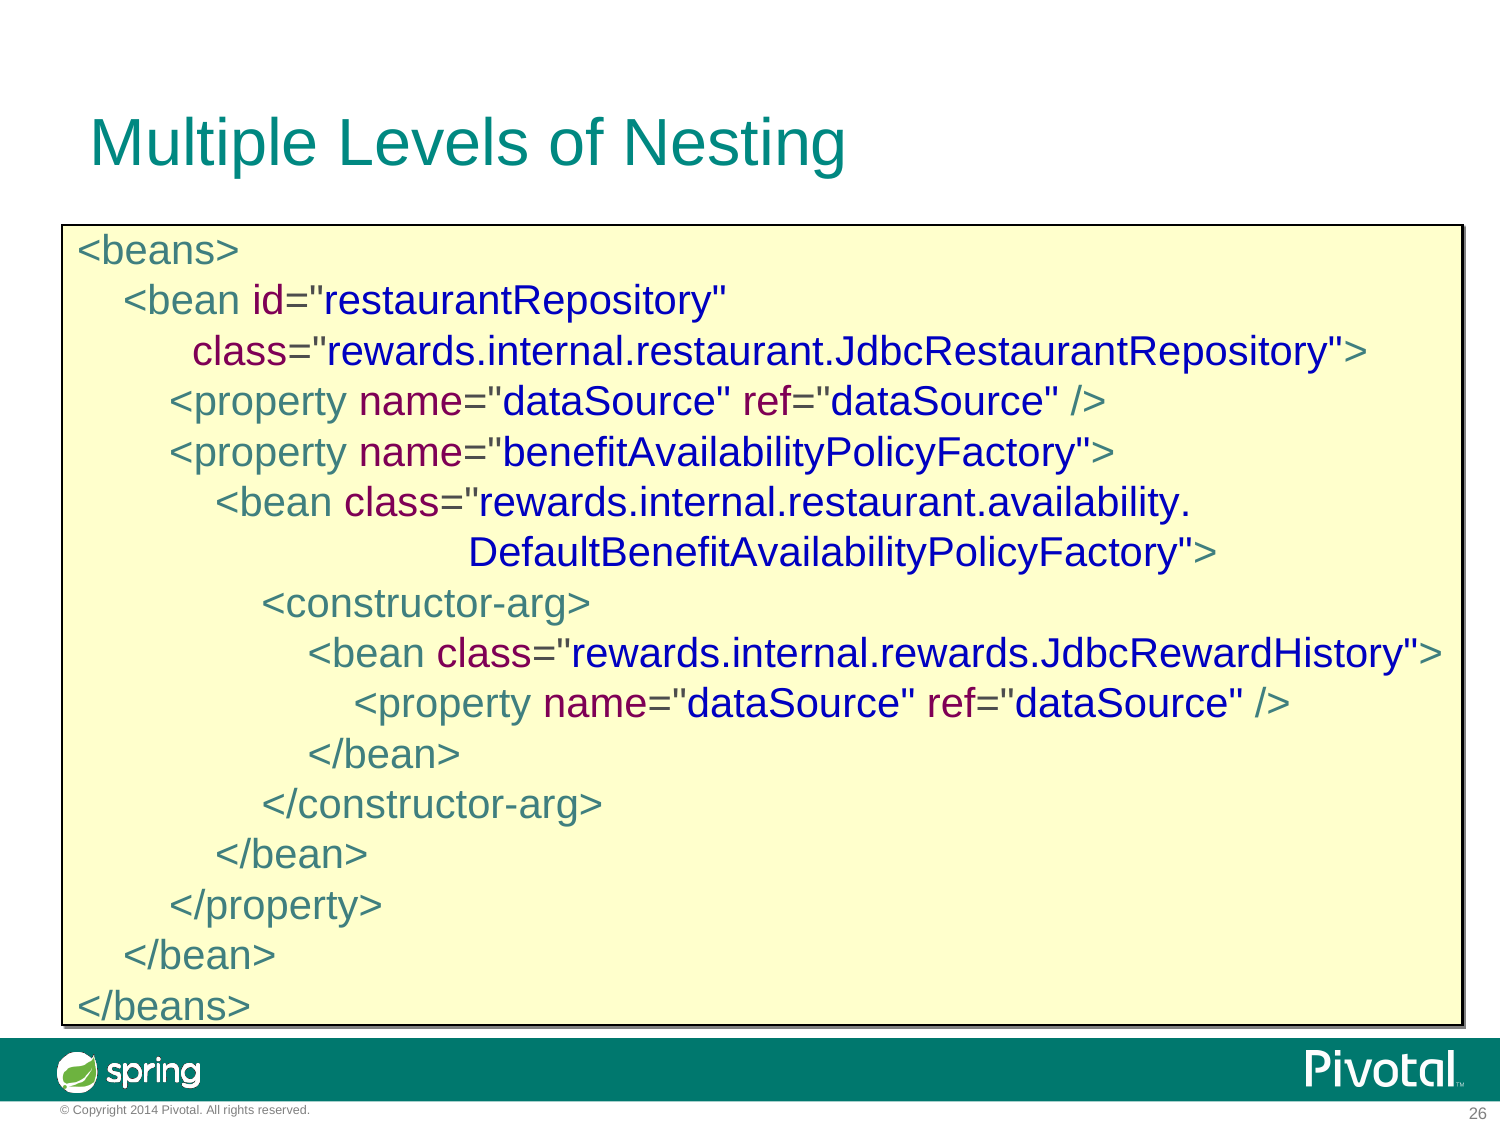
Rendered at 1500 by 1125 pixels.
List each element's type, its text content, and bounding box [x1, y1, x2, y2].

text_box <beans> <bean id="restaurantRepository" class="rewards.internal.restaurant.JdbcRestaurantRepository"> <property name="dataSource" ref="dataSource" /> <property name="benefitAvailabilityPolicyFactory"> <bean class="rewards.internal.restaurant.availability. DefaultBenefitAvailabilityPolicyFactory"> <constructor-arg> <bean class="rewards.internal.rewards.JdbcRewardHistory"> <property name="dataSource" ref="dataSource" /> </bean> </constructor-arg> </bean> </property> </bean> </beans> [62, 224, 1463, 1026]
picture [32, 1041, 210, 1103]
title Multiple Levels of Nesting [75, 45, 1426, 233]
picture [1306, 1050, 1464, 1087]
